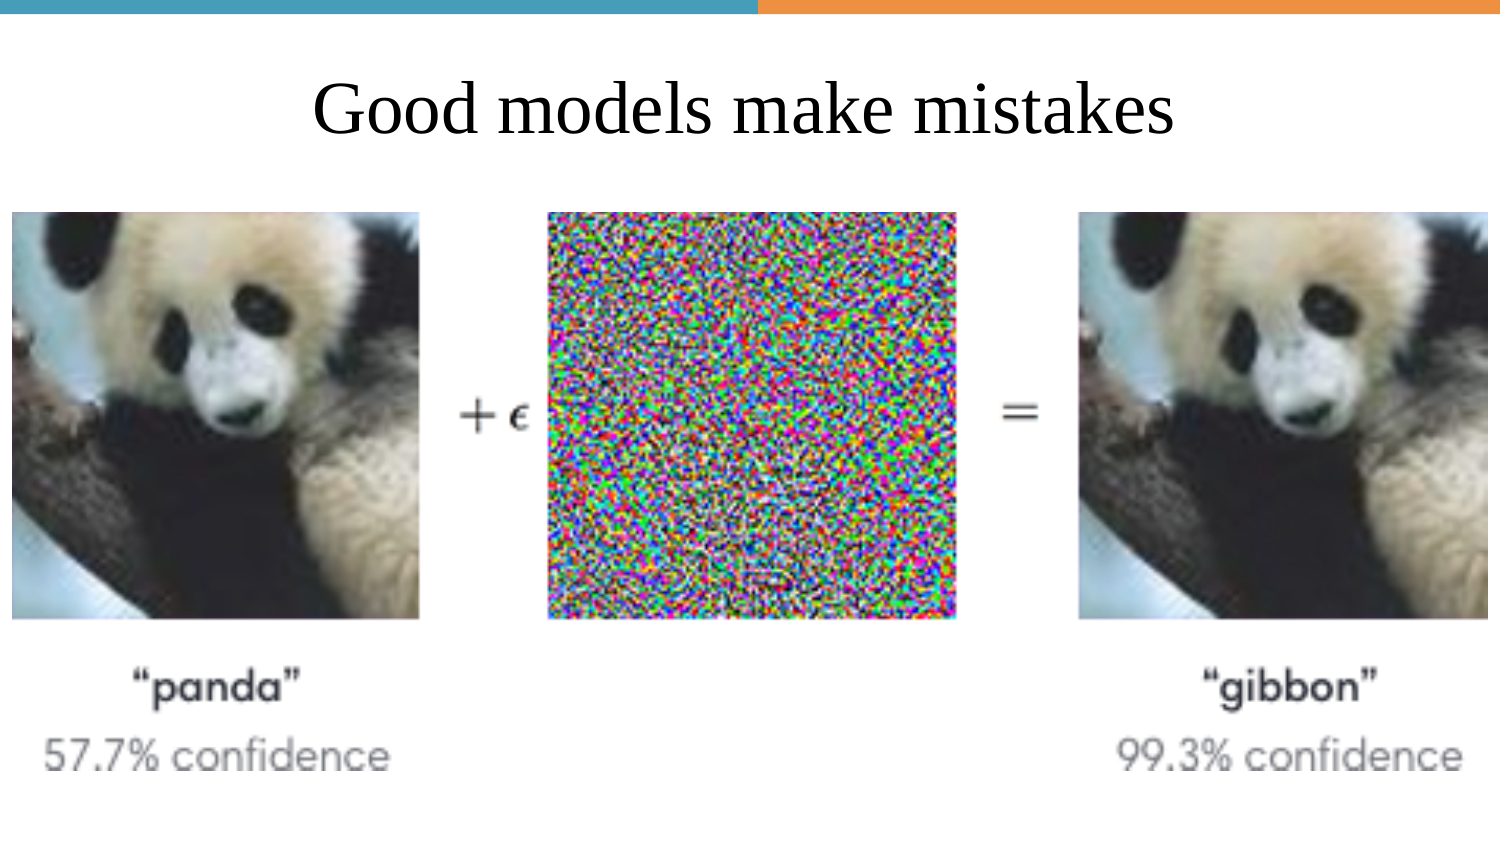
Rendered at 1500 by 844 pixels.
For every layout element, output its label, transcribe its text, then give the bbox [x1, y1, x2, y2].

picture [12, 212, 1488, 771]
text_box Good models make mistakes [39, 43, 1449, 173]
